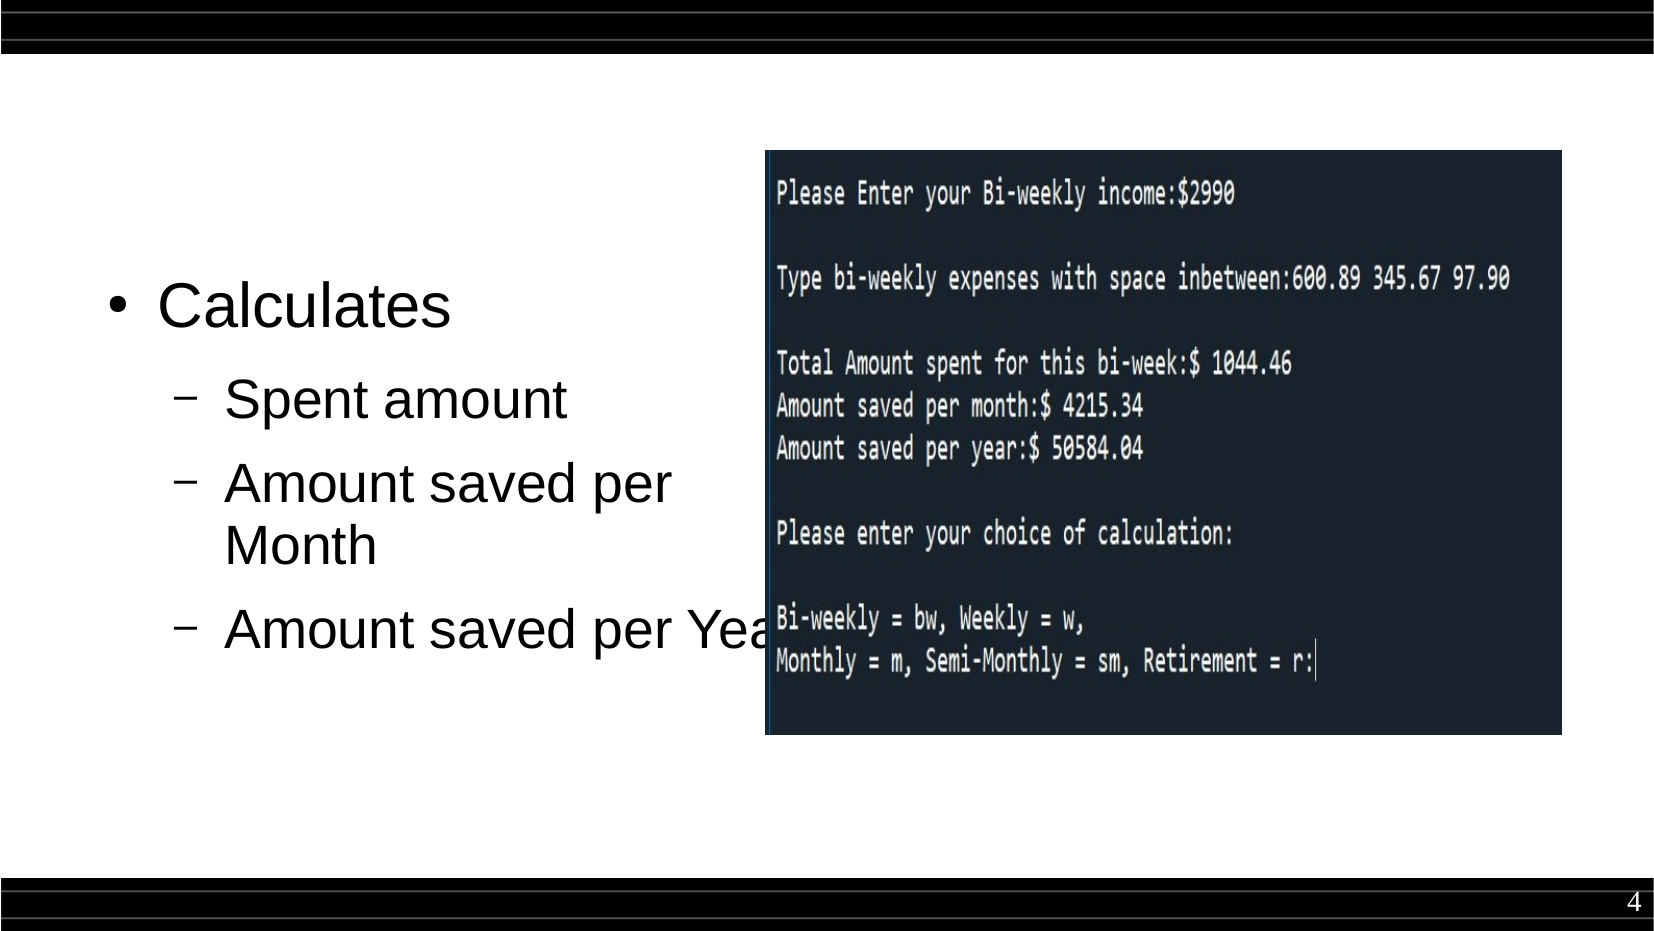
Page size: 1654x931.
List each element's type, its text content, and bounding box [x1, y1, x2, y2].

picture [1, 878, 1654, 931]
picture [765, 150, 1562, 736]
list Calculates Spent amount Amount saved per Month Amount saved per Year [90, 270, 765, 706]
picture [1, 0, 1654, 54]
